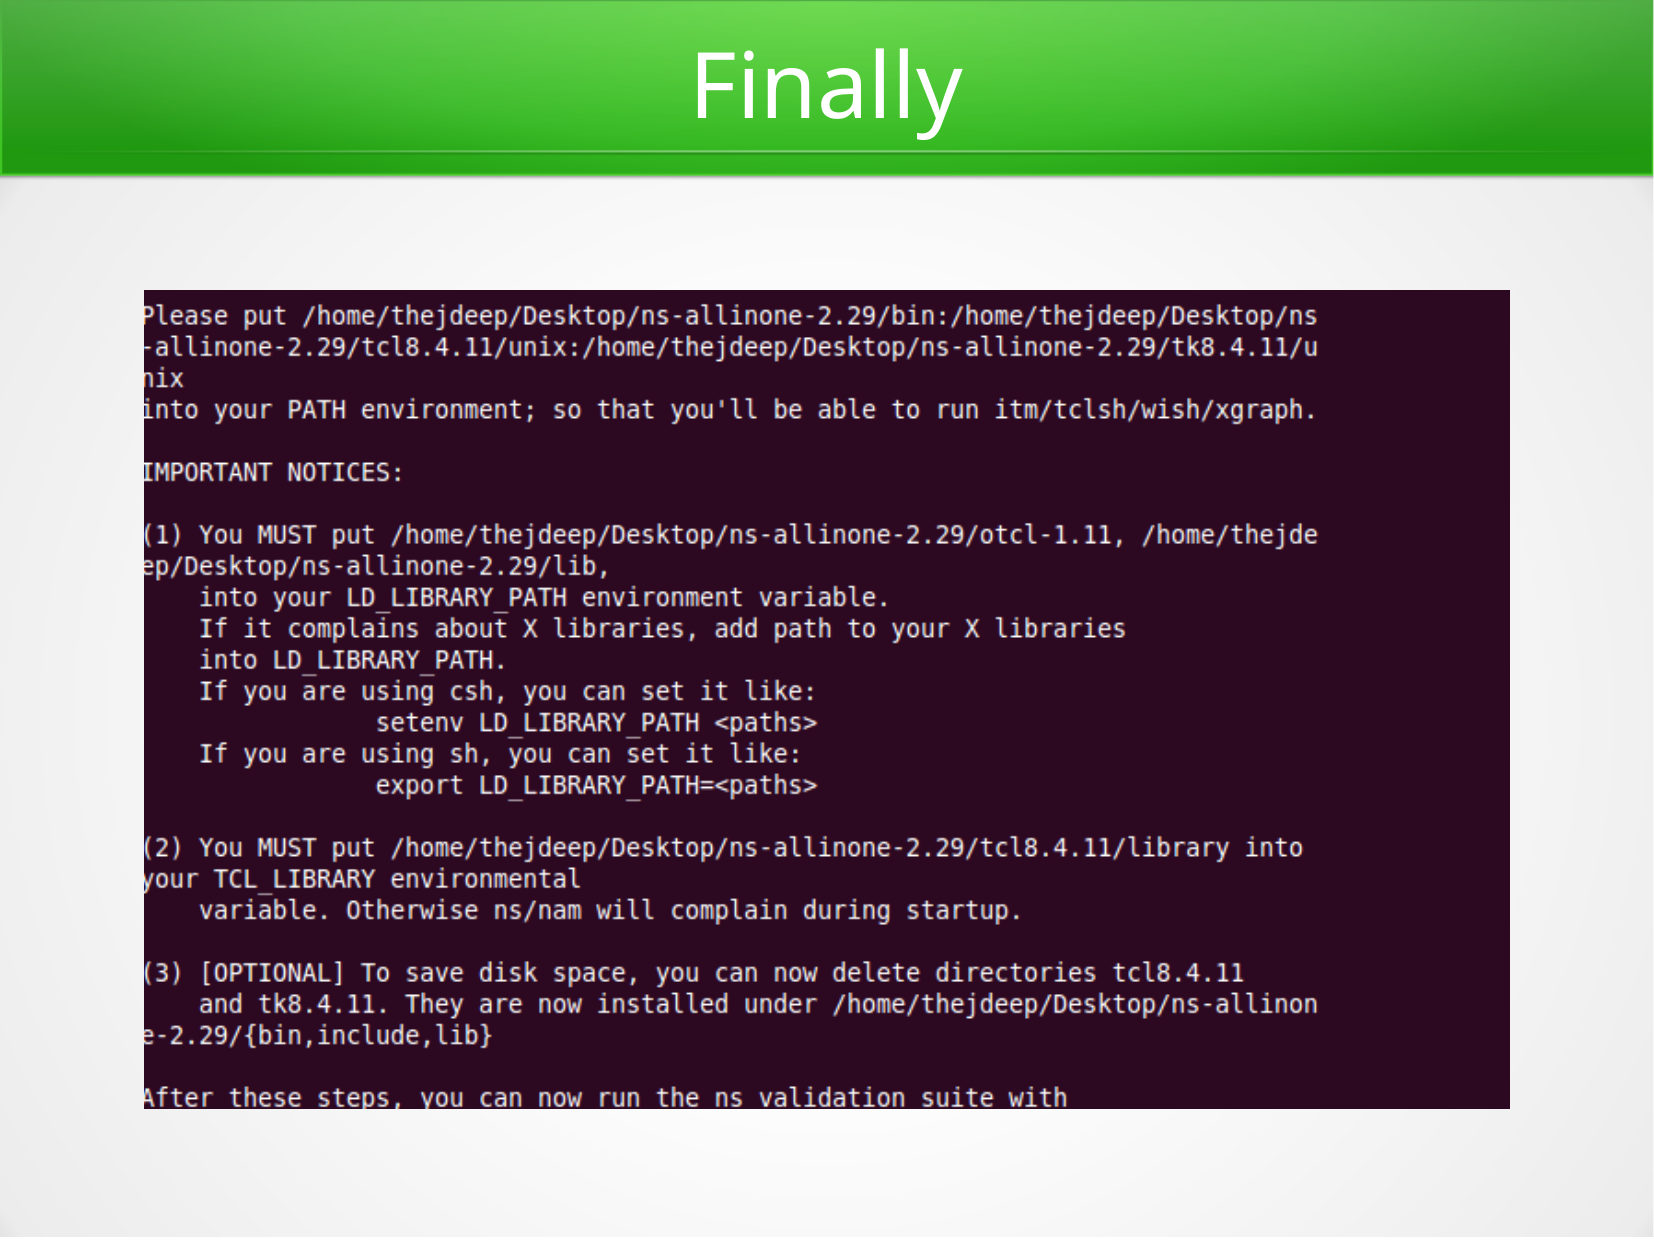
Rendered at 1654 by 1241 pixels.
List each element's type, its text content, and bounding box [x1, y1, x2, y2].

picture [0, 0, 1654, 1237]
title Finally [82, 11, 1571, 154]
